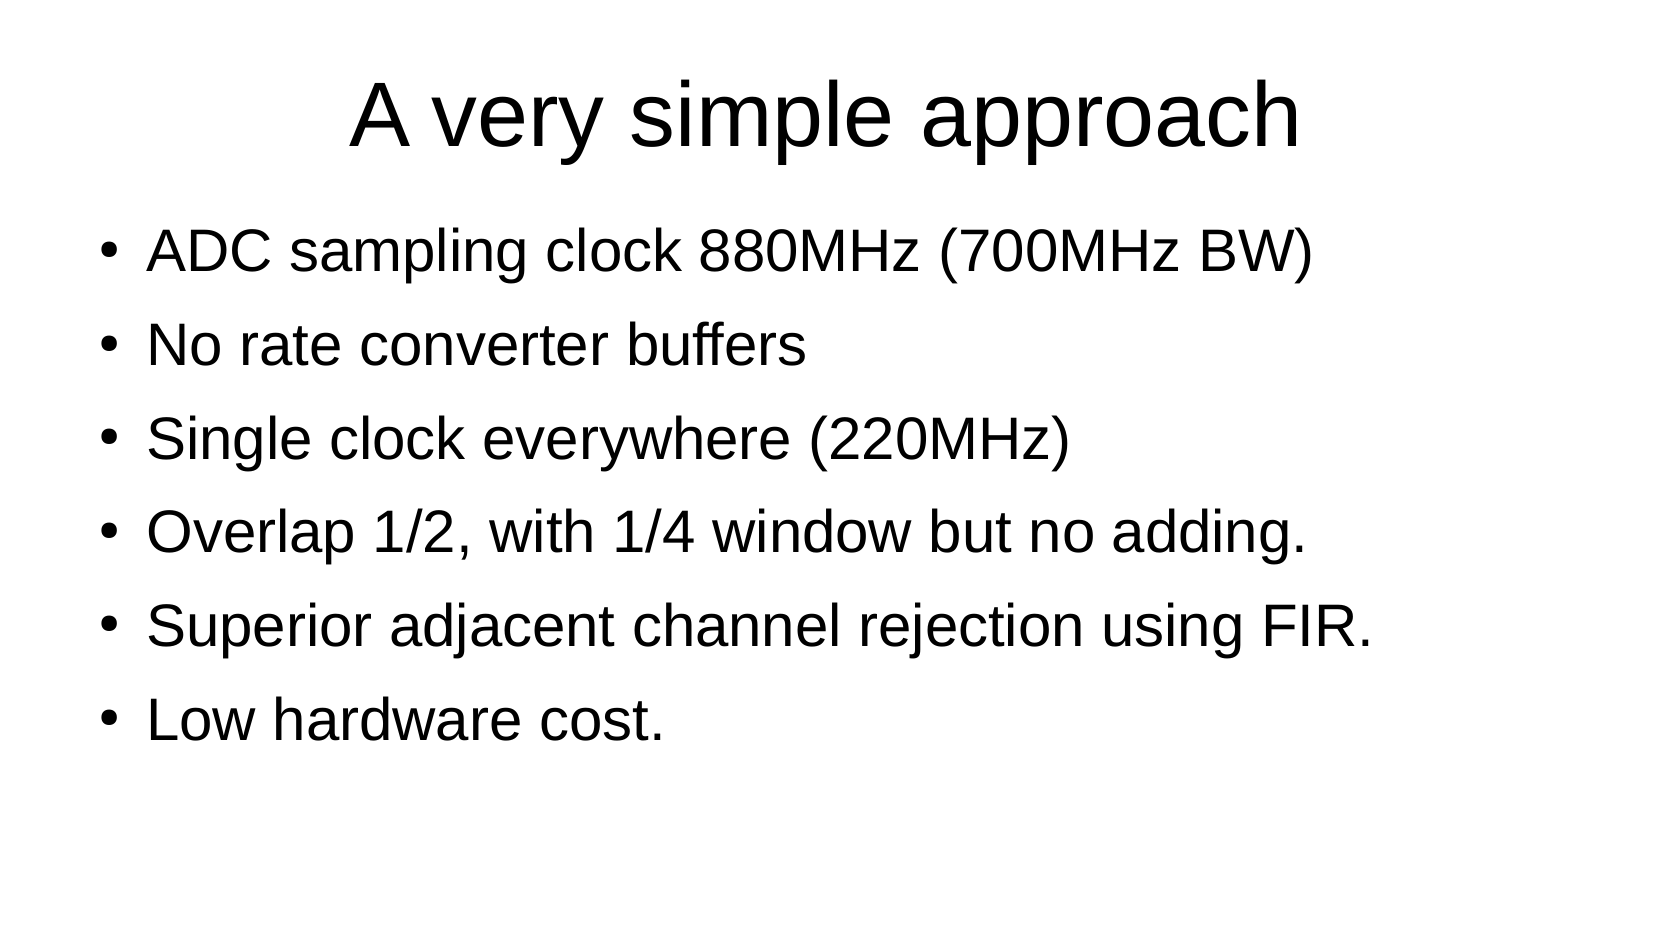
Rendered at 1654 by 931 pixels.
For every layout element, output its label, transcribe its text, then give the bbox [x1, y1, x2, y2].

title A very simple approach [82, 37, 1571, 193]
list ADC sampling clock 880MHz (700MHz BW) No rate converter buffers Single clock everywhere (220MHz) Overlap 1/2, with 1/4 window but no adding. Superior adjacent channel rejection using FIR. Low hardware cost. [82, 217, 1571, 758]
